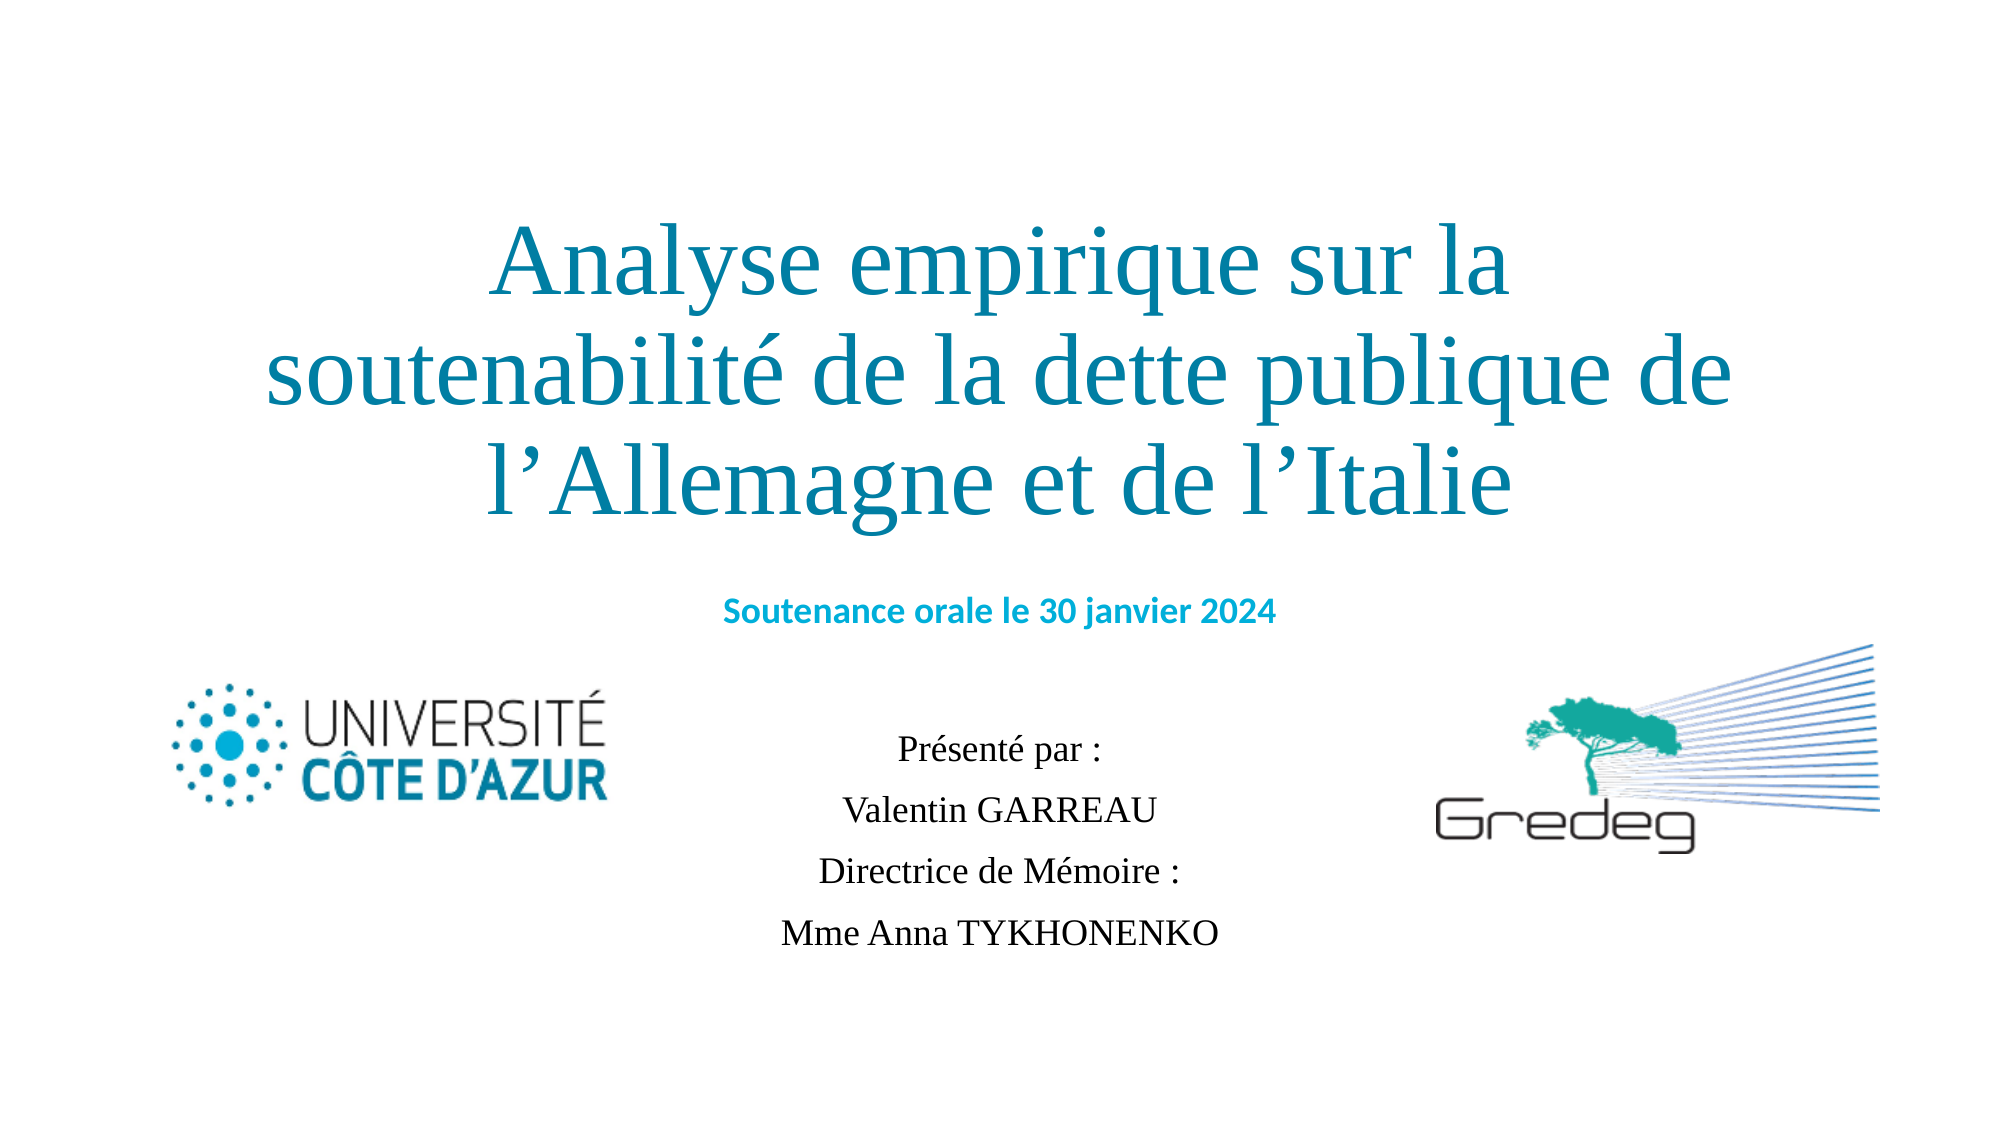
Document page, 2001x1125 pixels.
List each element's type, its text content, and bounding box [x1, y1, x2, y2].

subtitle Présenté par : Valentin GARREAU Directrice de Mémoire : Mme Anna TYKHONENKO [470, 721, 1530, 993]
picture [167, 632, 666, 854]
title Analyse empirique sur la soutenabilité de la dette publique de l’Allemagne et de l’Italie [249, 152, 1750, 545]
picture [1436, 645, 1880, 854]
text_box Soutenance orale le 30 janvier 2024 [384, 578, 1616, 642]
